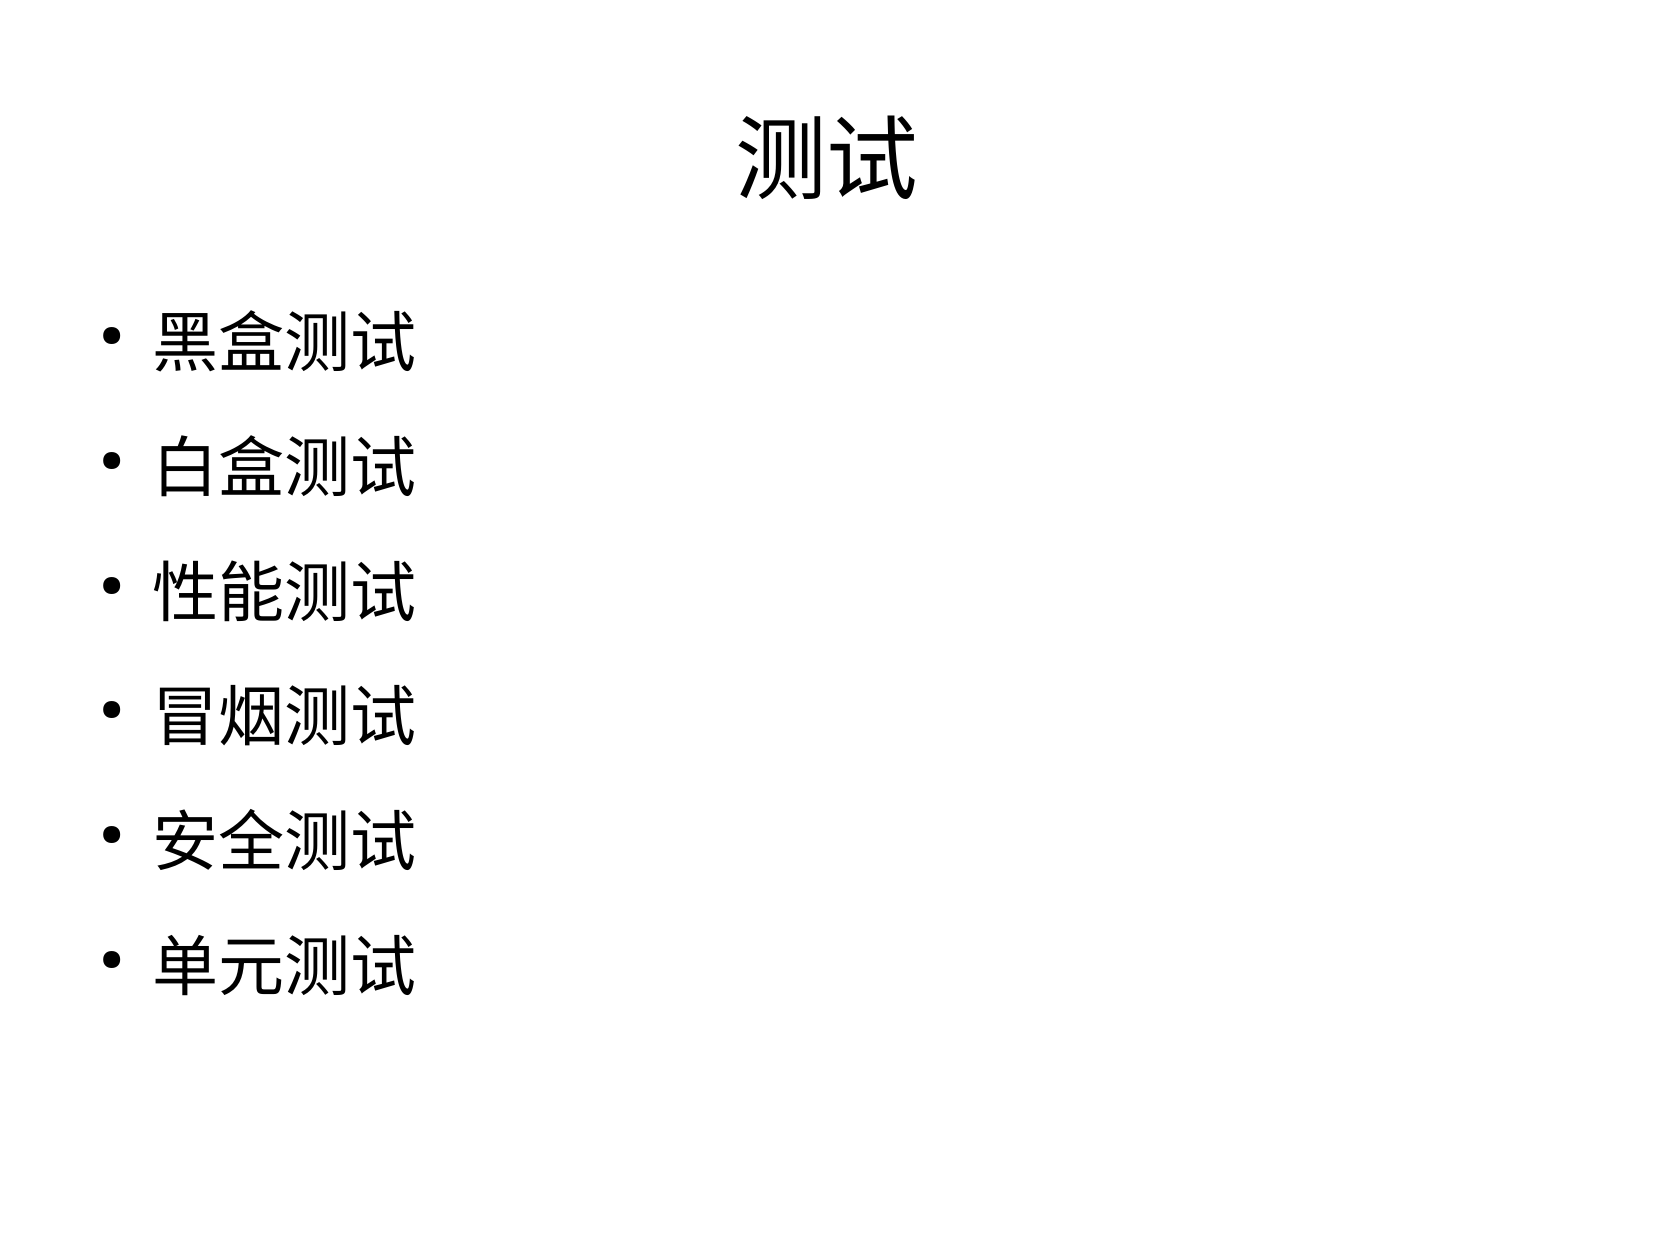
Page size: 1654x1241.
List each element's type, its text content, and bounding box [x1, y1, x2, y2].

list 黑盒测试 白盒测试 性能测试 冒烟测试 安全测试 单元测试 [82, 290, 1571, 1010]
title 测试 [82, 49, 1571, 257]
